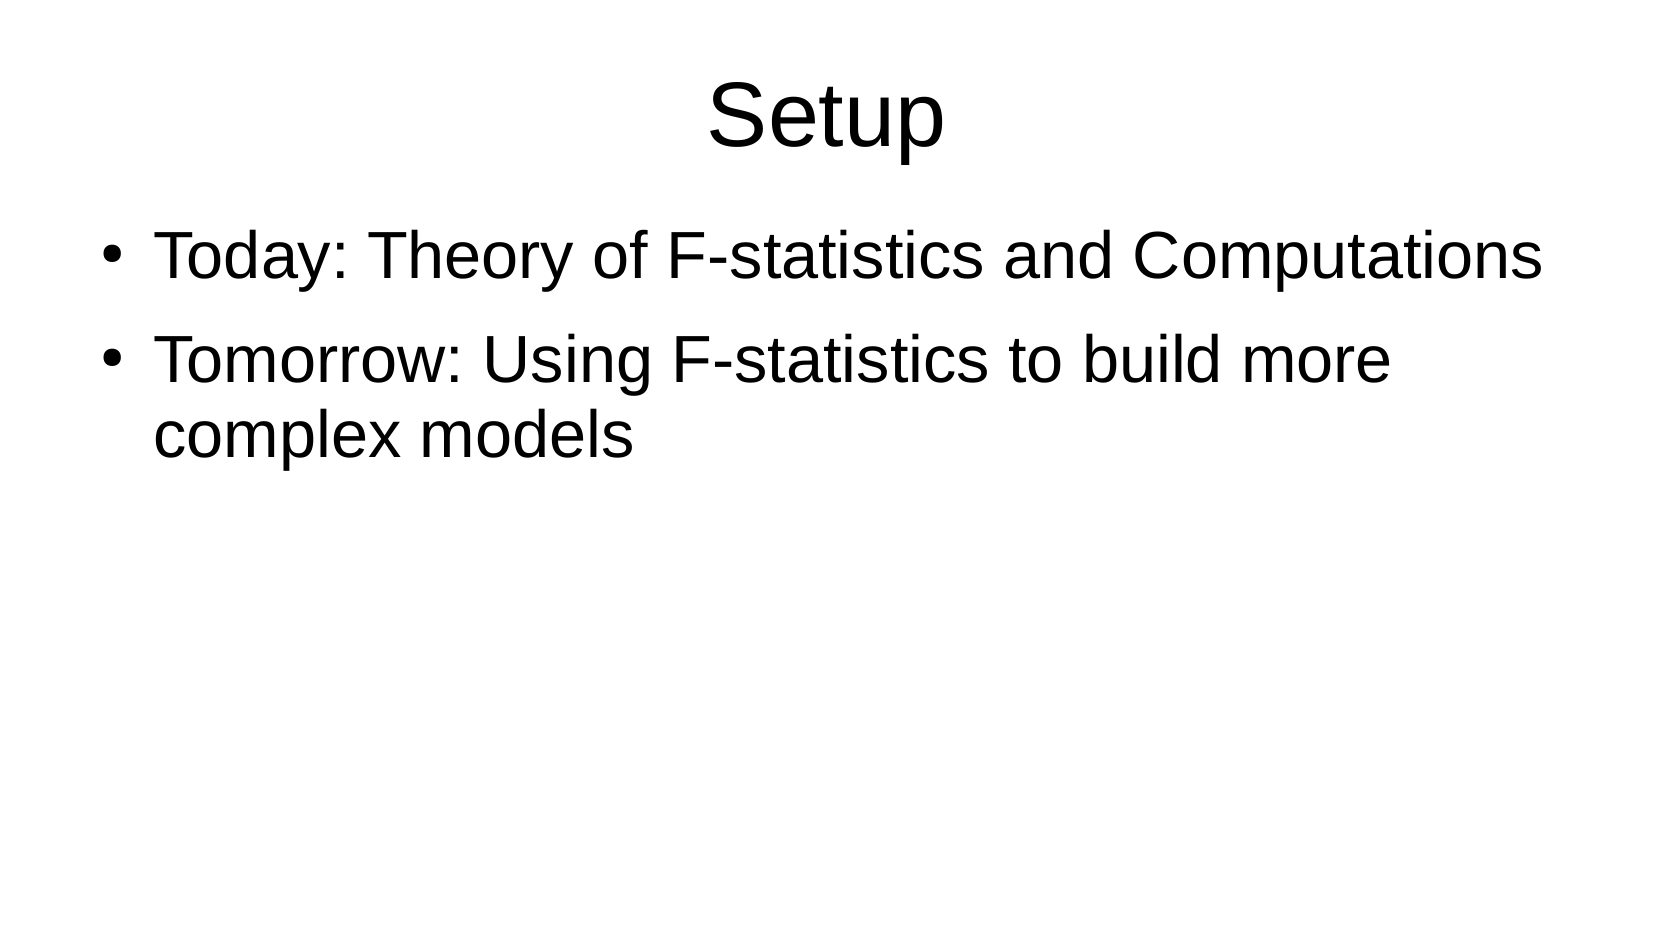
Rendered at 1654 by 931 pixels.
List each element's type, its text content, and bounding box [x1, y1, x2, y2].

title Setup [82, 37, 1571, 193]
list Today: Theory of F-statistics and Computations Tomorrow: Using F-statistics to build more complex models [82, 217, 1571, 758]
